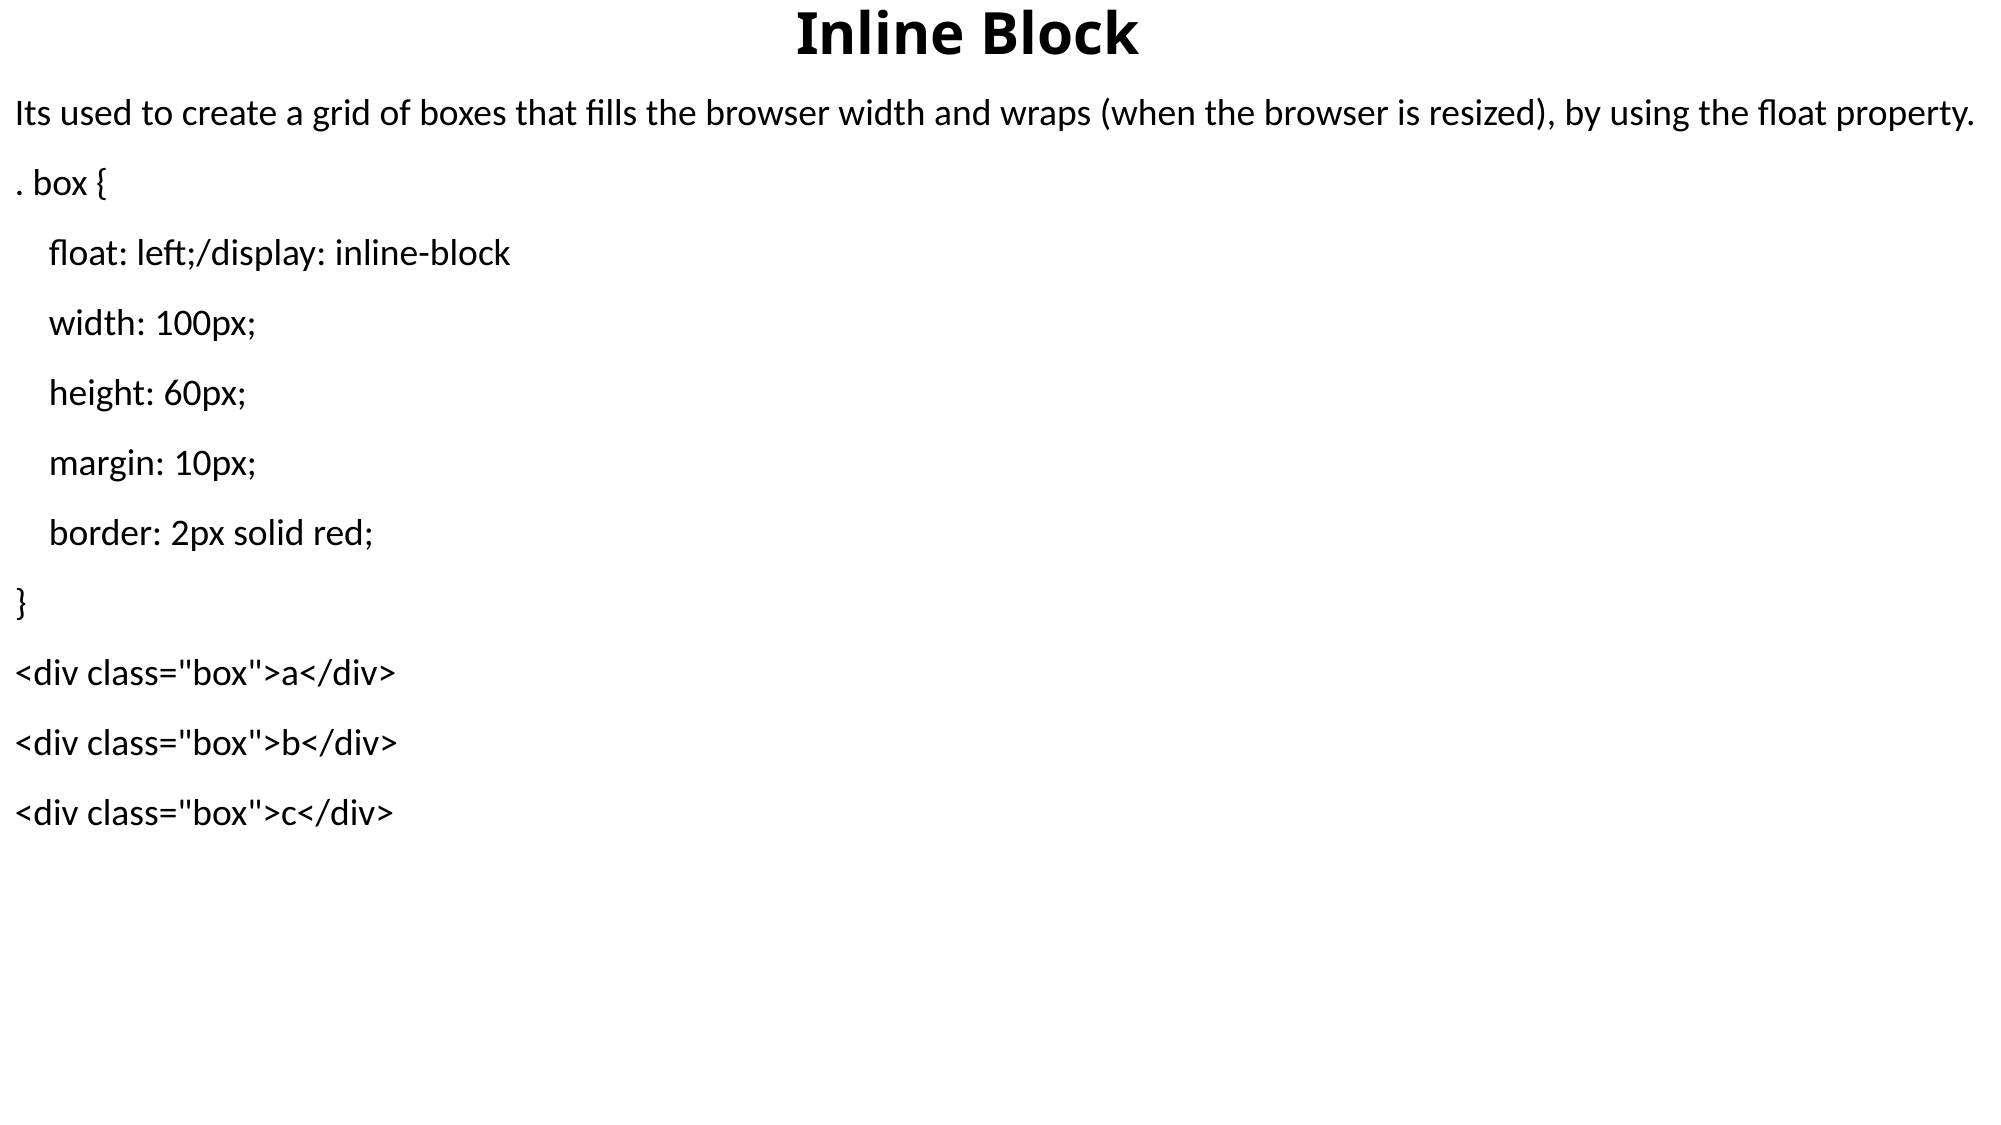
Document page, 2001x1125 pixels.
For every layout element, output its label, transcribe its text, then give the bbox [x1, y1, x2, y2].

title Inline Block [354, 0, 2000, 83]
list Its used to create a grid of boxes that fills the browser width and wraps (when the browser is resized), by using the float property. . box { float: left;/display: inline-block width: 100px; height: 60px; margin: 10px; border: 2px solid red; } <div class="box">a</div> <div class="box">b</div> <div class="box">c</div> [0, 85, 2000, 1125]
